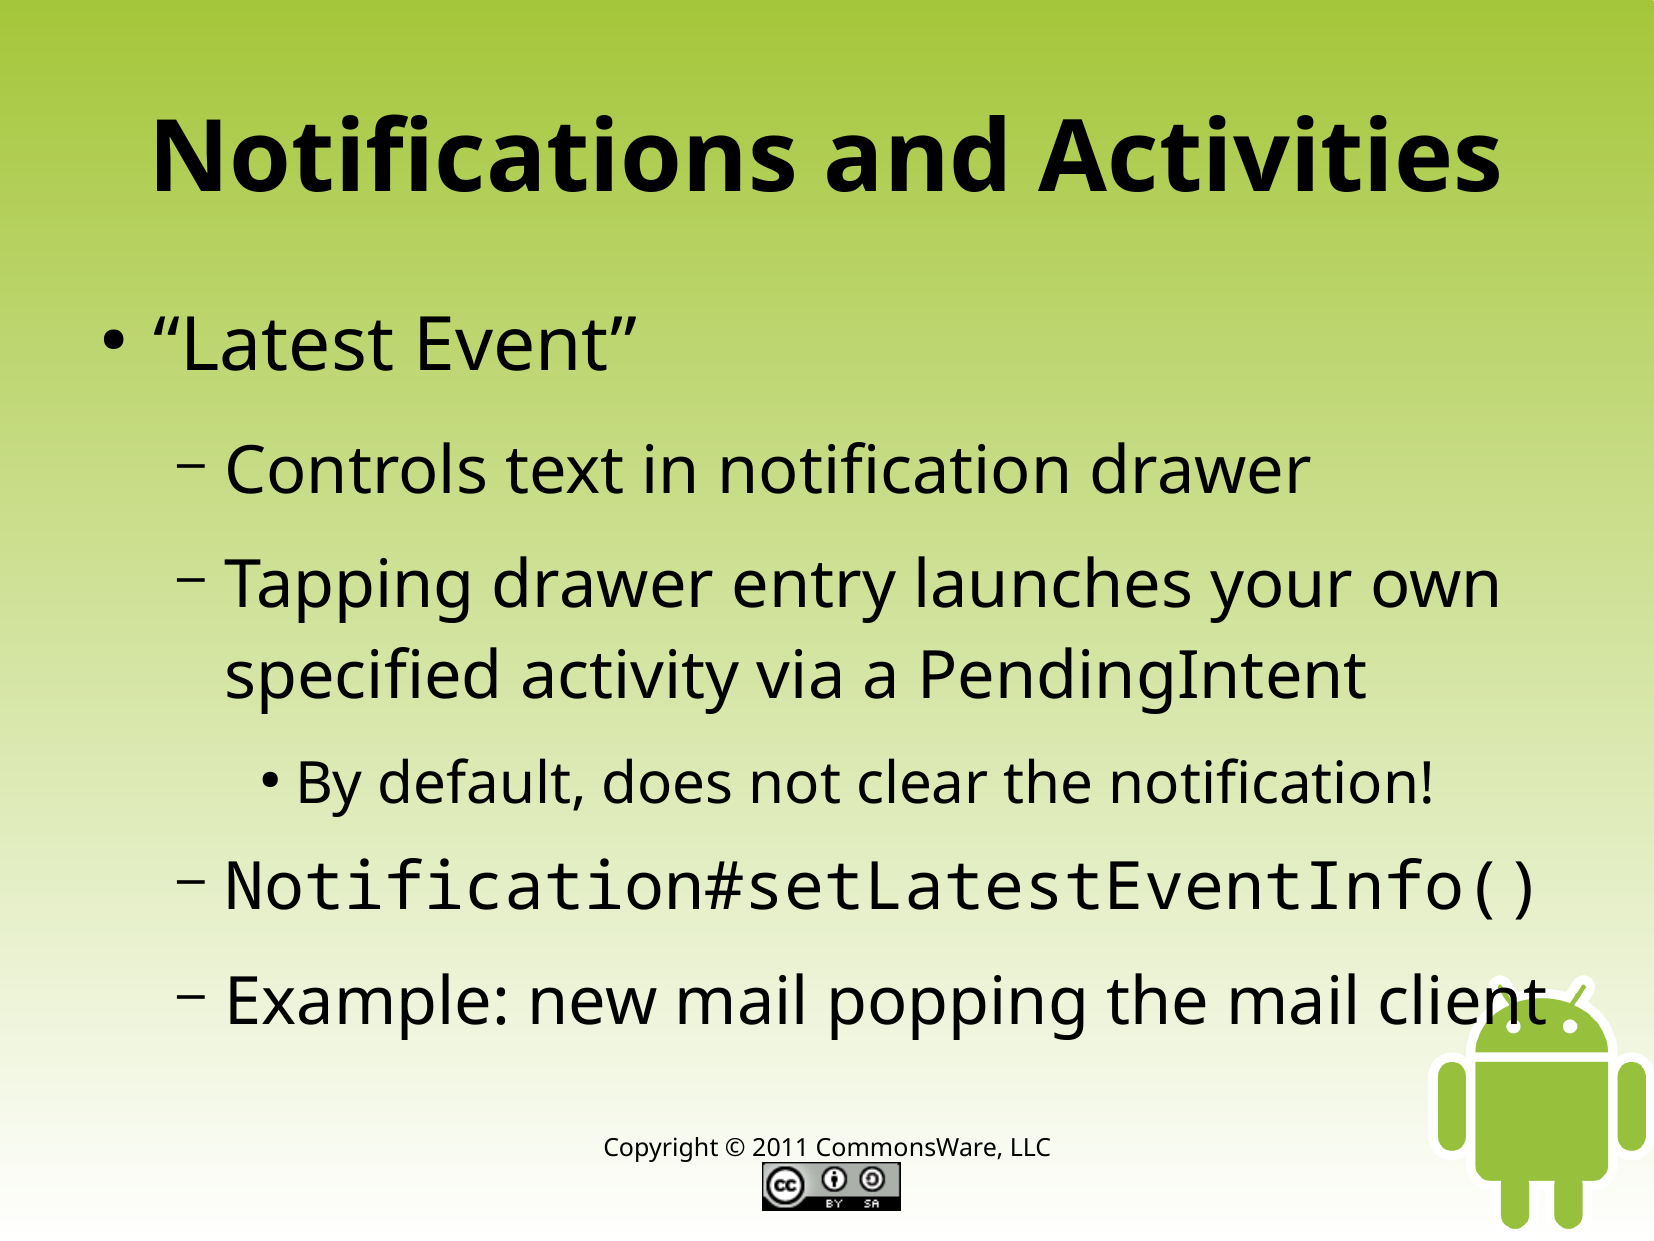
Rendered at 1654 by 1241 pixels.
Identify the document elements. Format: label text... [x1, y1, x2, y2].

list “Latest Event” Controls text in notification drawer Tapping drawer entry launches your own specified activity via a PendingIntent By default, does not clear the notification! Notification#setLatestEventInfo() Example: new mail popping the mail client [82, 290, 1571, 1109]
title Notifications and Activities [82, 49, 1571, 257]
picture [1428, 975, 1654, 1238]
picture [762, 1162, 901, 1211]
